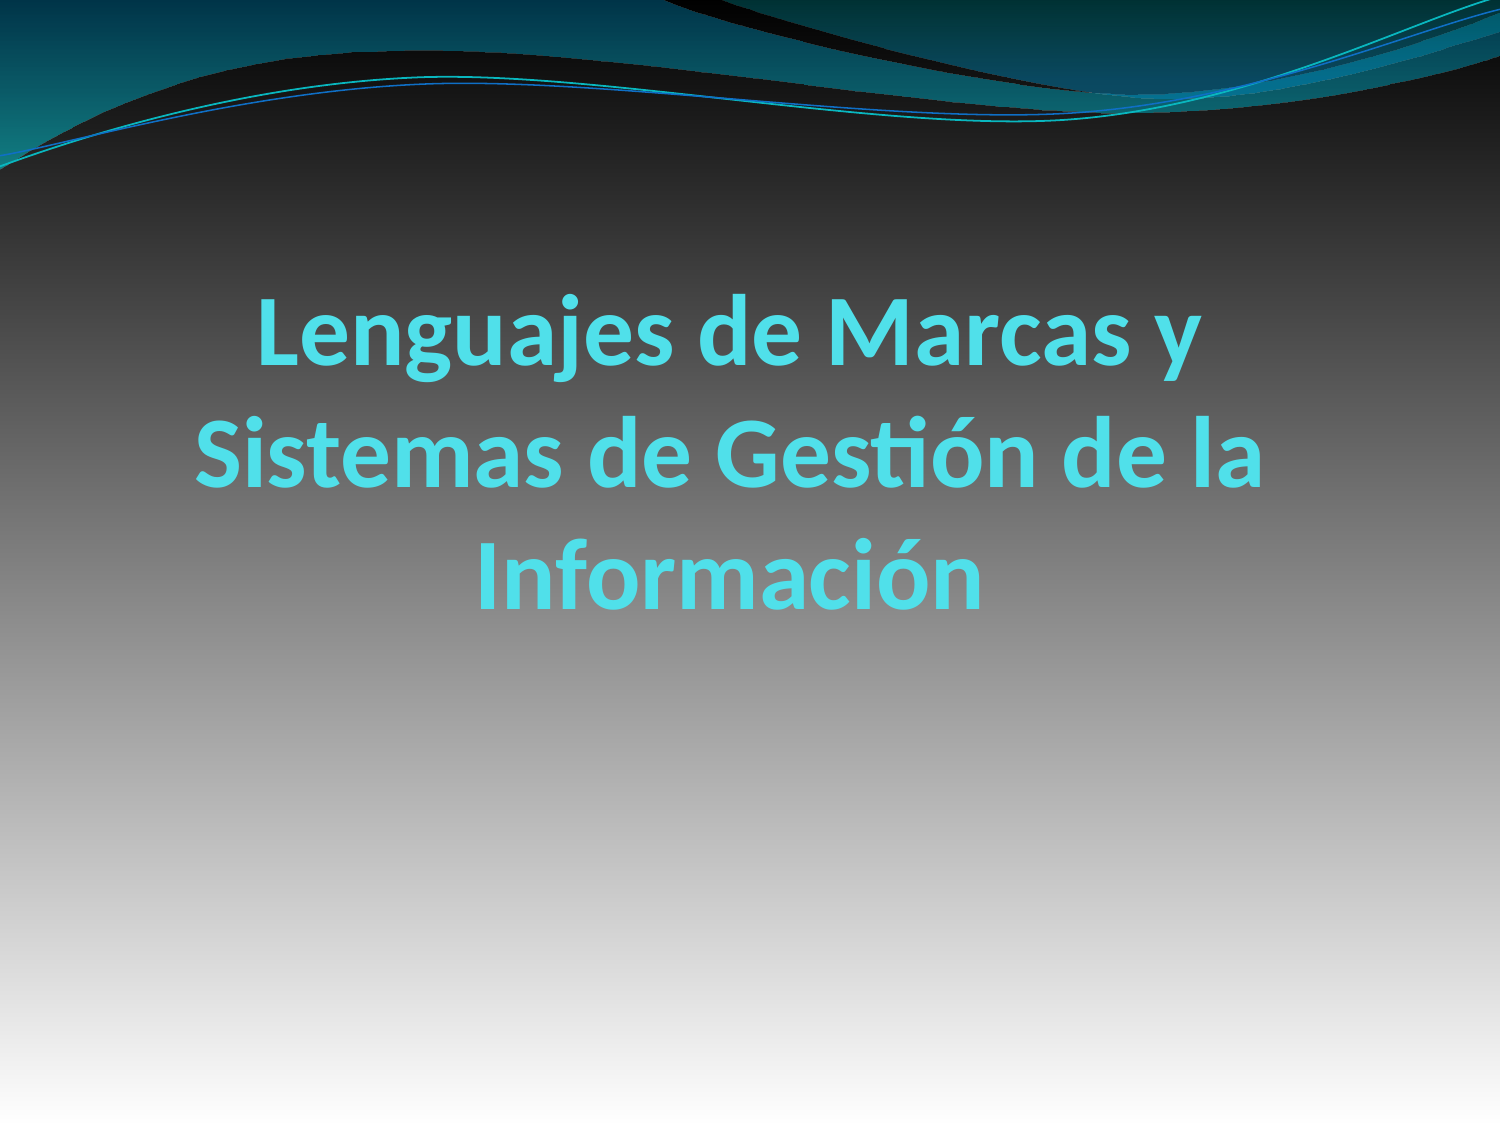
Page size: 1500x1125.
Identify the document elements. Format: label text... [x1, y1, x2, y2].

title Lenguajes de Marcas y Sistemas de Gestión de la Información [87, 137, 1376, 752]
